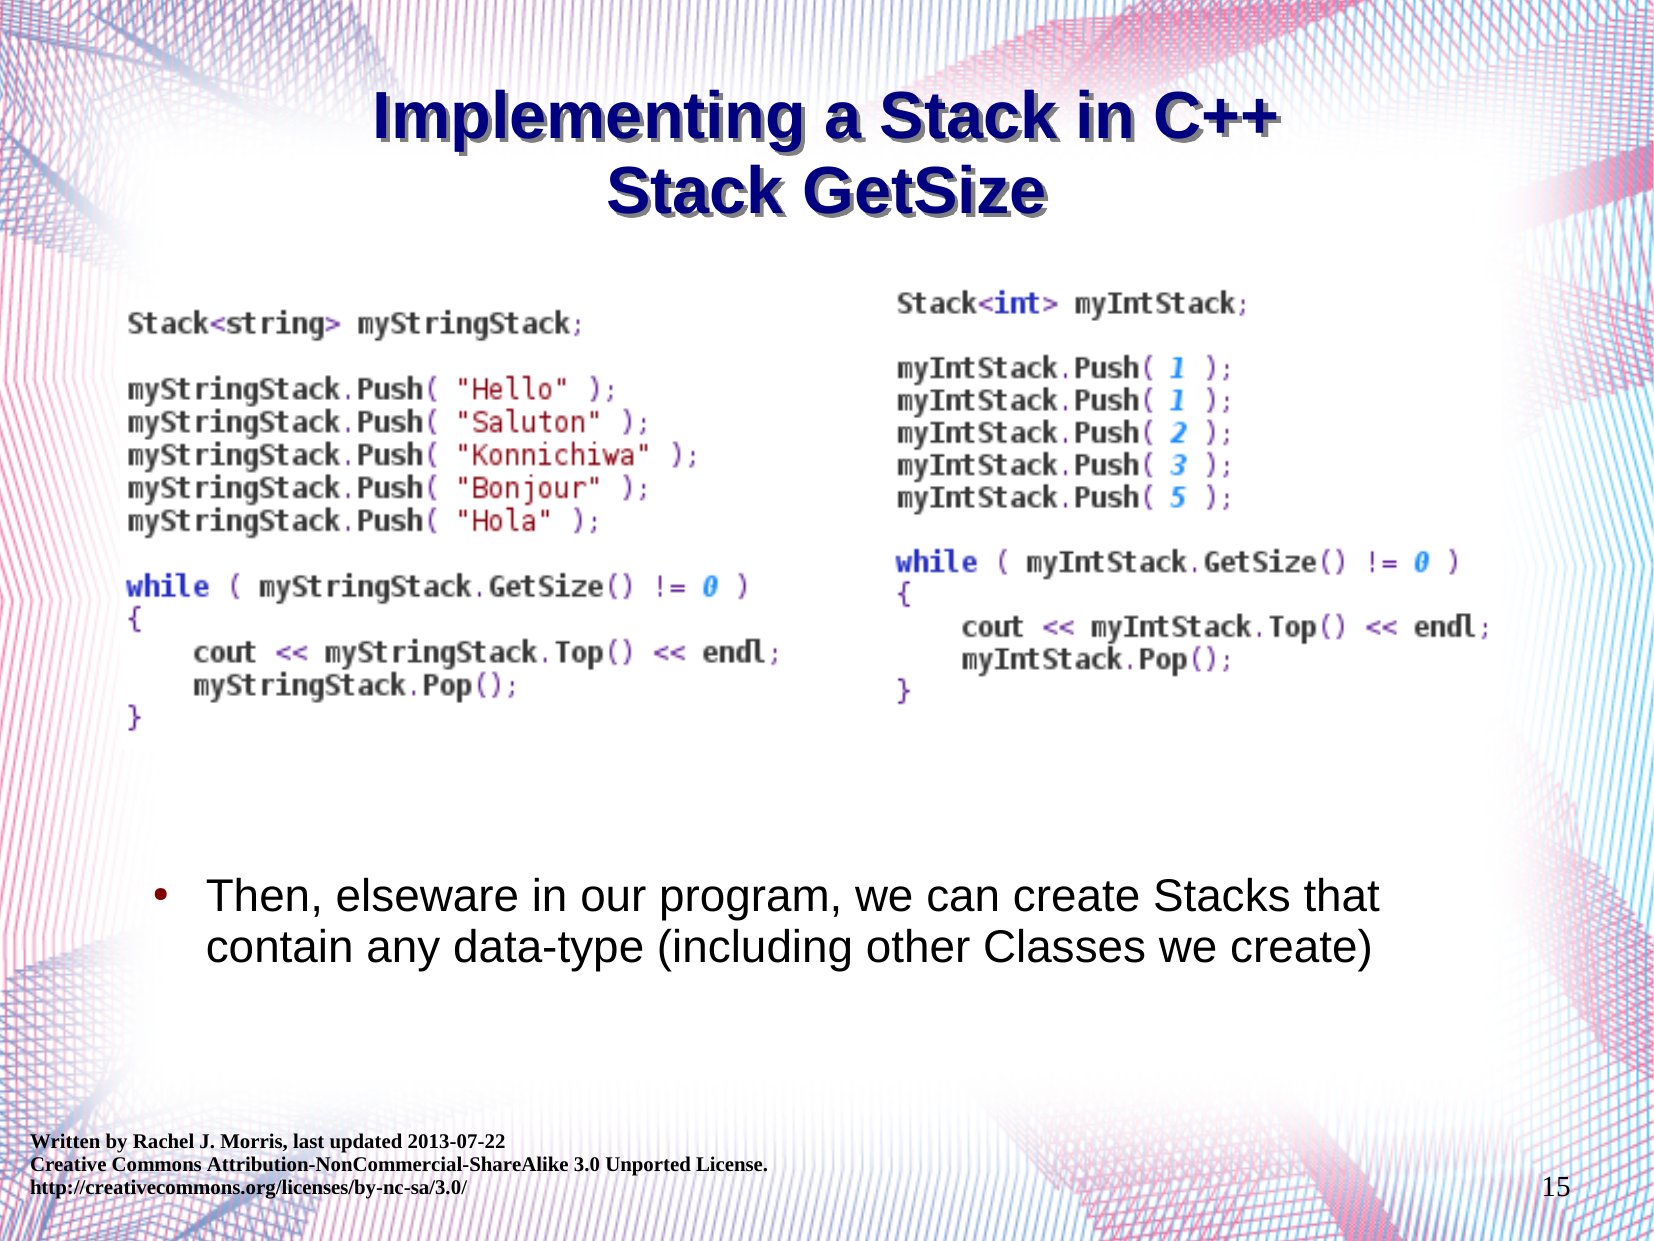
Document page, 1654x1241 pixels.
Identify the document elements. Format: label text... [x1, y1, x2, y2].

title Implementing a Stack in C++ Stack GetSize [82, 49, 1571, 257]
list Then, elseware in our program, we can create Stacks that contain any data-type (including other Classes we create) [135, 870, 1516, 1027]
picture [0, 0, 1654, 1241]
